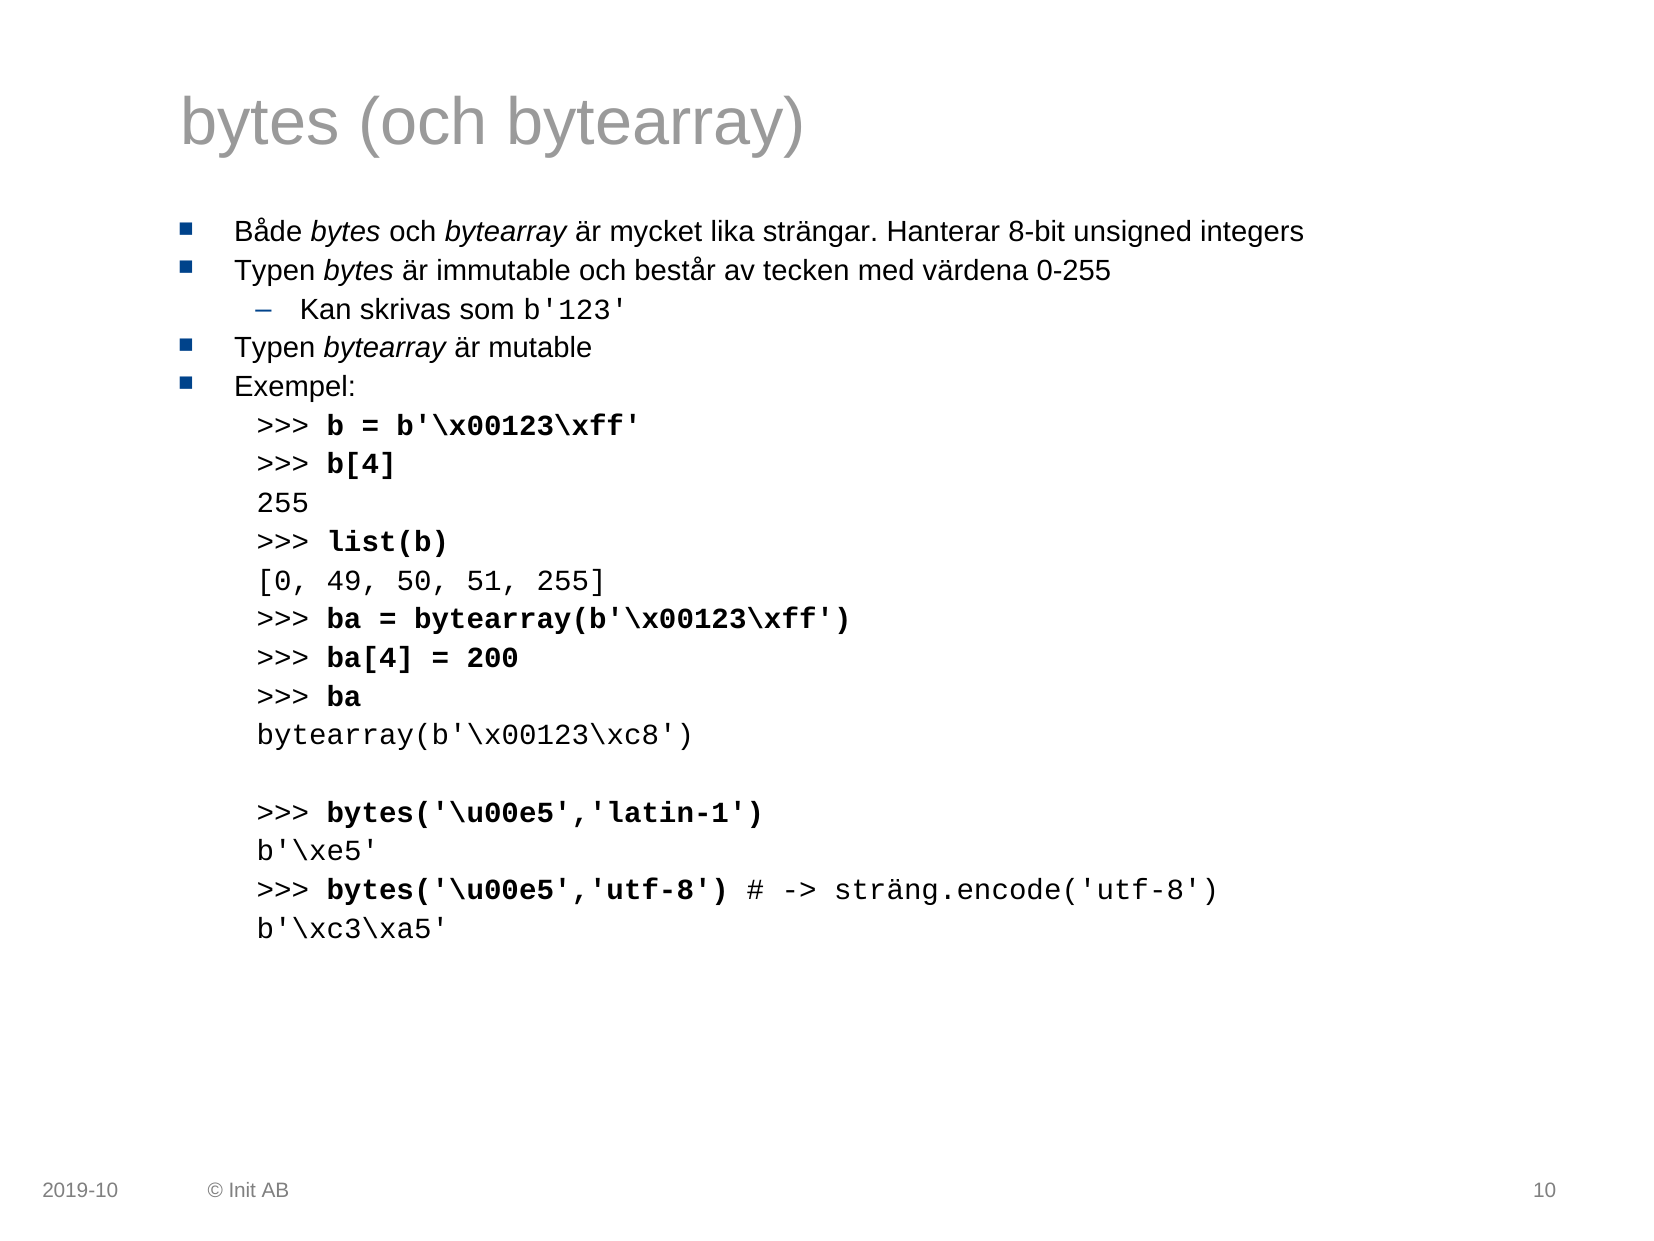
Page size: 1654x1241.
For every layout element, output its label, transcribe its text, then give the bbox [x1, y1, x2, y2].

text_box bytes (och bytearray) [165, 0, 1489, 166]
text_box © Init AB [192, 1143, 1461, 1210]
text_box <nummer> [1488, 1143, 1571, 1210]
text_box Både bytes och bytearray är mycket lika strängar. Hanterar 8-bit unsigned integers Typen bytes är immutable och består av tecken med värdena 0-255 Kan skrivas som b'123' Typen bytearray är mutable Exempel: >>> b = b'\x00123\xff' >>> b[4] 255 >>> list(b) [0, 49, 50, 51, 255] >>> ba = bytearray(b'\x00123\xff') >>> ba[4] = 200 >>> ba bytearray(b'\x00123\xc8') >>> bytes('\u00e5','latin-1') b'\xe5' >>> bytes('\u00e5','utf-8') # -> sträng.encode('utf-8') b'\xc3\xa5' [165, 209, 1489, 1071]
text_box 2019-10 [27, 1143, 166, 1210]
